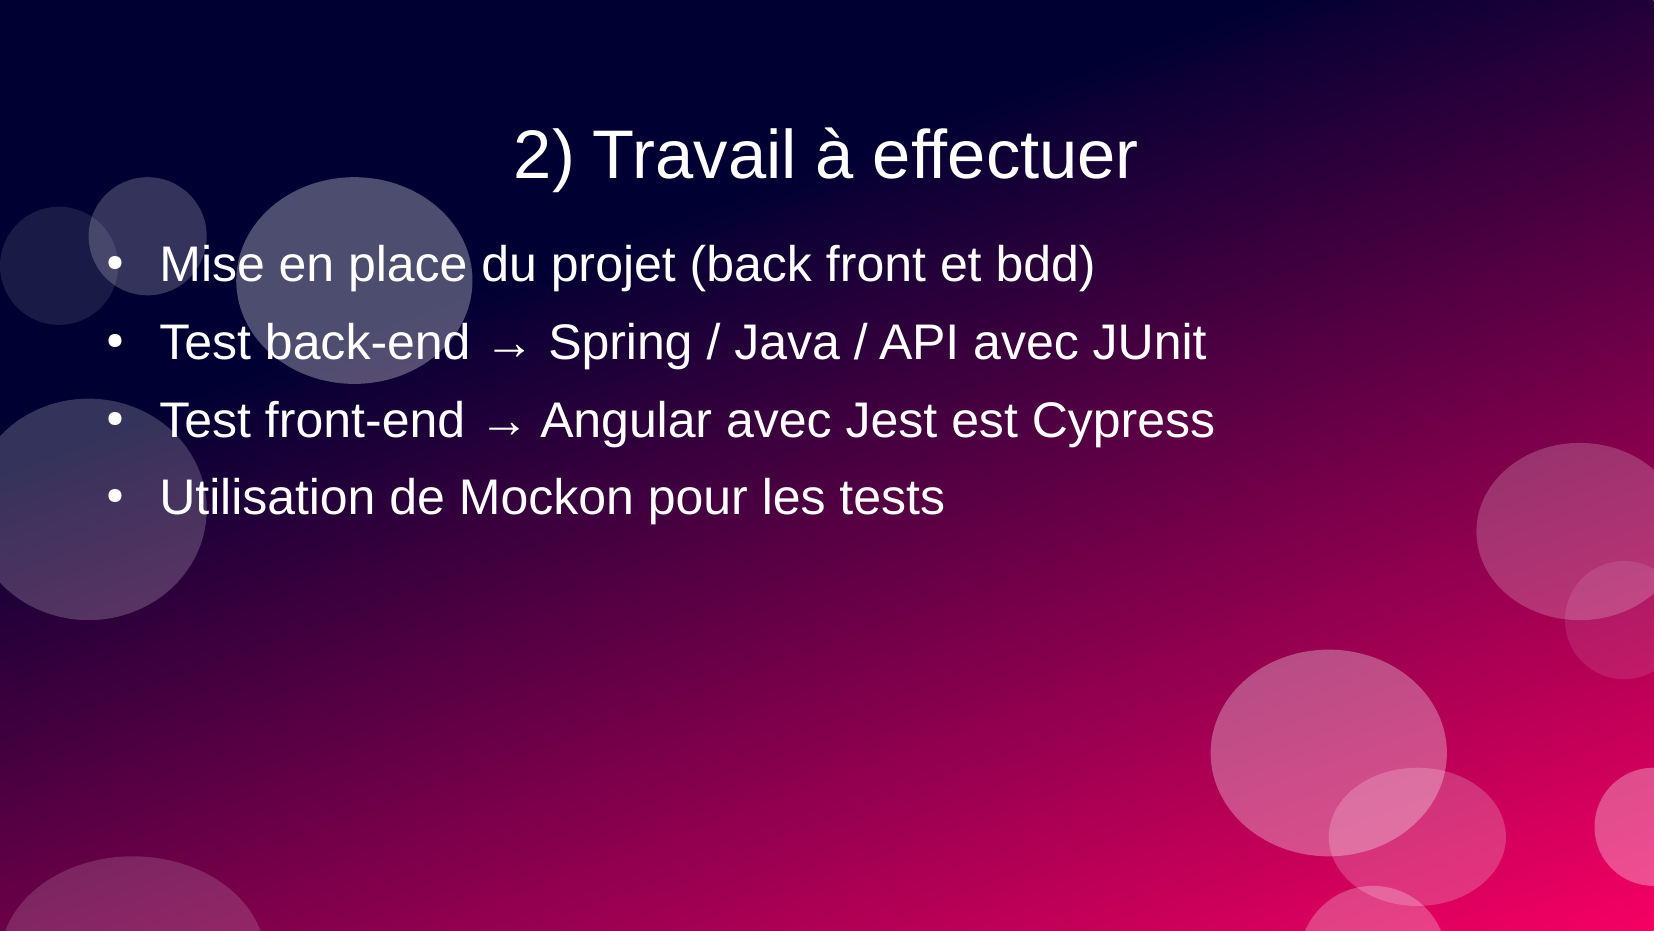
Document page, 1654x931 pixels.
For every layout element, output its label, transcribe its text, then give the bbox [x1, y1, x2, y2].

list Mise en place du projet (back front et bdd) Test back-end → Spring / Java / API avec JUnit Test front-end → Angular avec Jest est Cypress Utilisation de Mockon pour les tests [88, 236, 1565, 783]
title 2) Travail à effectuer [88, 73, 1565, 236]
